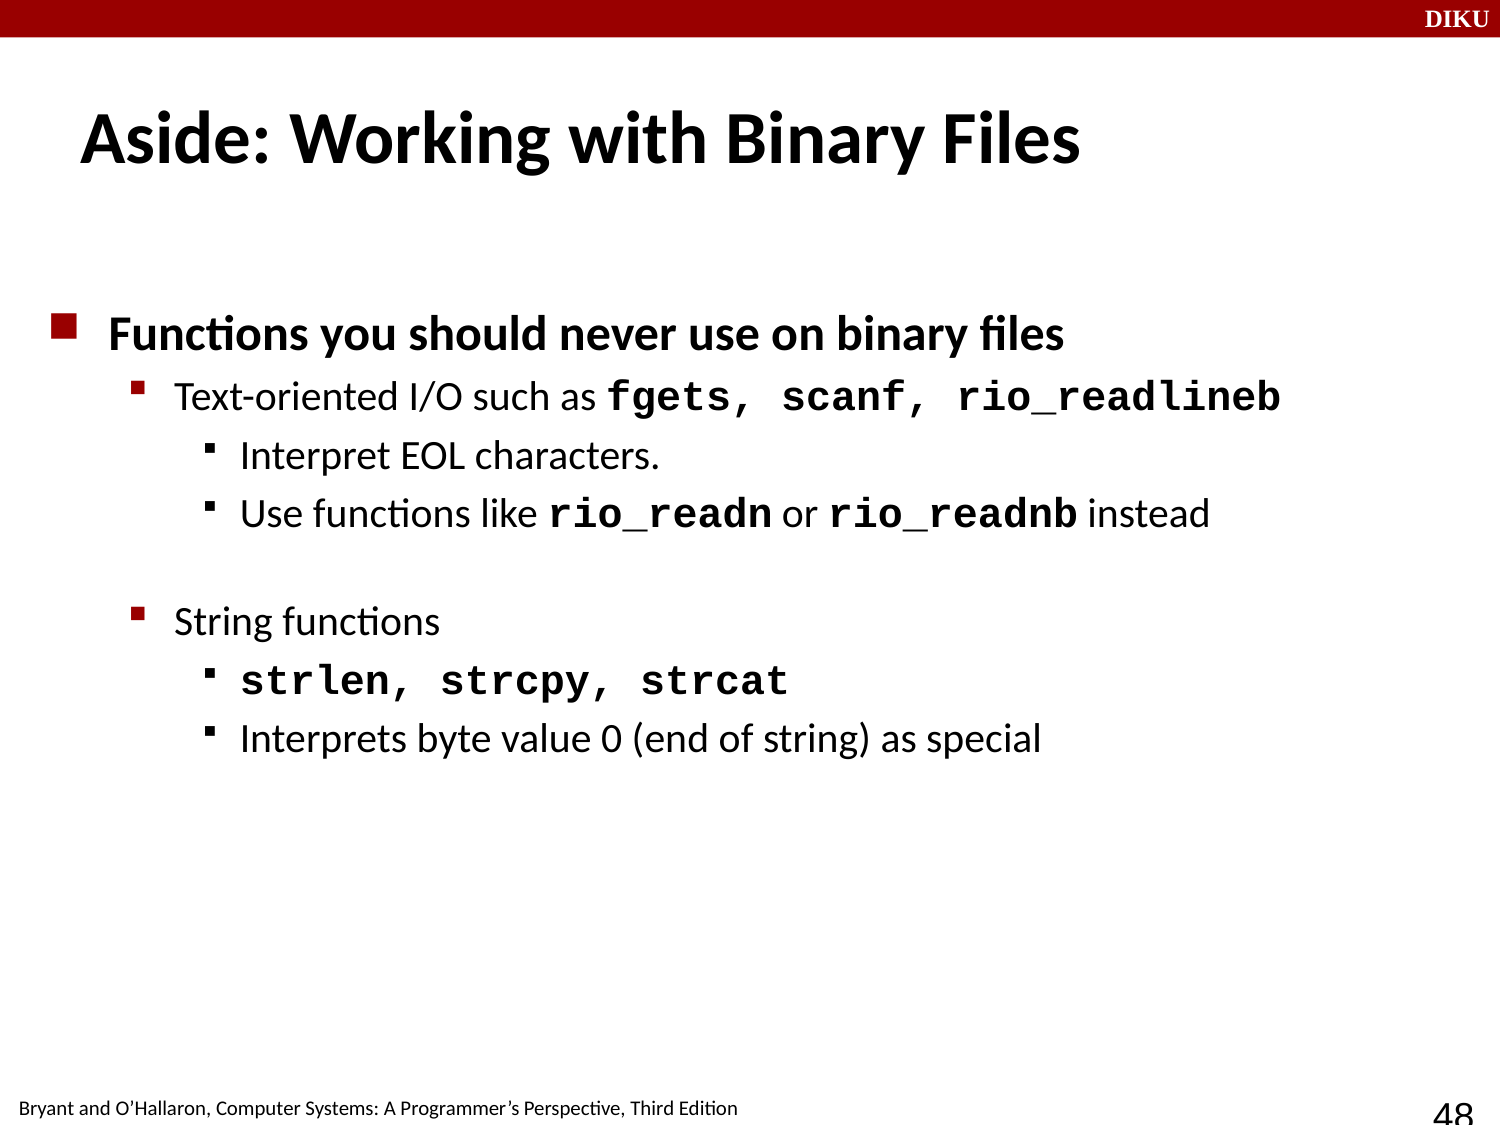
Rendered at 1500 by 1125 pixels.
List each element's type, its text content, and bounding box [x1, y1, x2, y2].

text_box Functions you should never use on binary files Text-oriented I/O such as fgets, scanf, rio_readlineb Interpret EOL characters. Use functions like rio_readn or rio_readnb instead String functions strlen, strcpy, strcat Interprets byte value 0 (end of string) as special [37, 223, 1500, 1125]
text_box Aside: Working with Binary Files [65, 71, 1311, 197]
